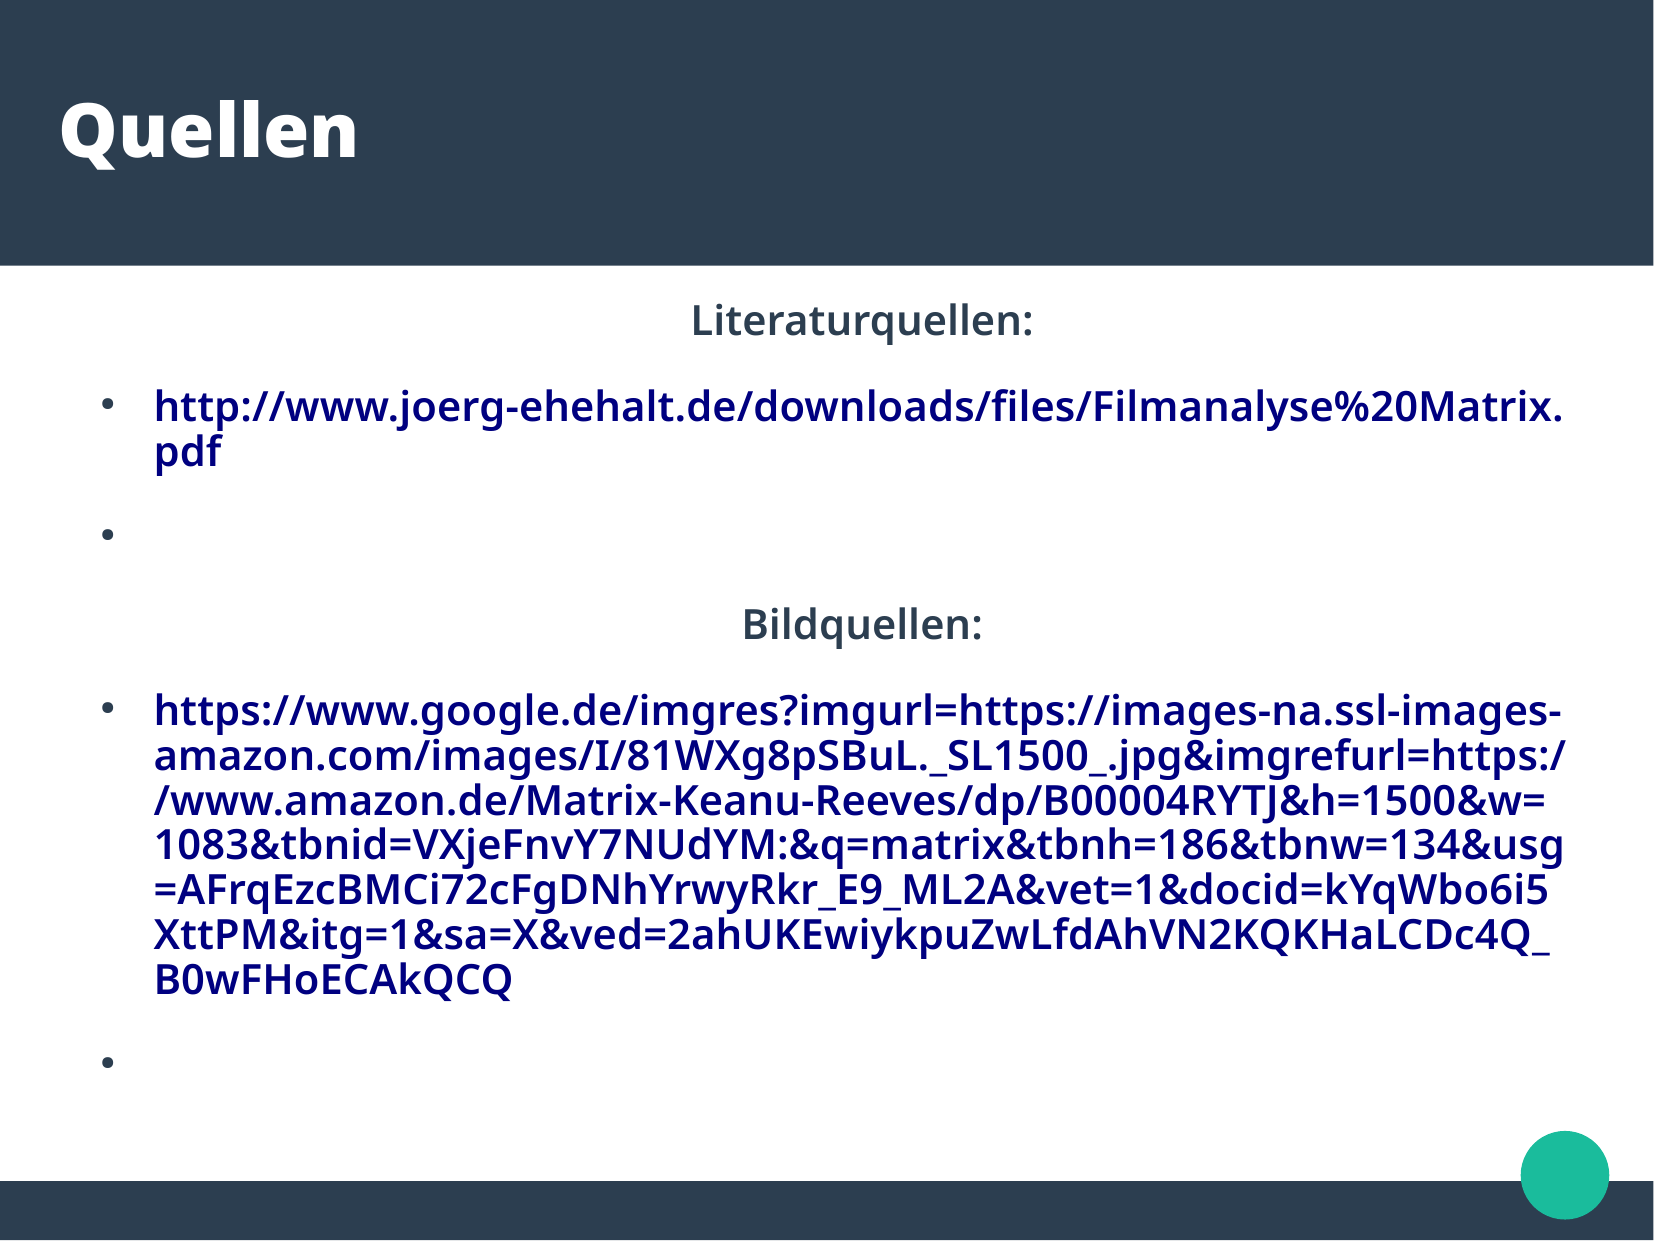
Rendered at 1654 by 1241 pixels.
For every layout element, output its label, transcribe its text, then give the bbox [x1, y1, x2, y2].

title Quellen [59, 49, 1595, 207]
list Literaturquellen: http://www.joerg-ehehalt.de/downloads/files/Filmanalyse%20Matrix.pdf Bildquellen: https://www.google.de/imgres?imgurl=https://images-na.ssl-images-amazon.com/images/I/81WXg8pSBuL._SL1500_.jpg&imgrefurl=https://www.amazon.de/Matrix-Keanu-Reeves/dp/B00004RYTJ&h=1500&w=1083&tbnid=VXjeFnvY7NUdYM:&q=matrix&tbnh=186&tbnw=134&usg=AFrqEzcBMCi72cFgDNhYrwyRkr_E9_ML2A&vet=1&docid=kYqWbo6i5XttPM&itg=1&sa=X&ved=2ahUKEwiykpuZwLfdAhVN2KQKHaLCDc4Q_B0wFHoECAkQCQ [82, 290, 1571, 1010]
